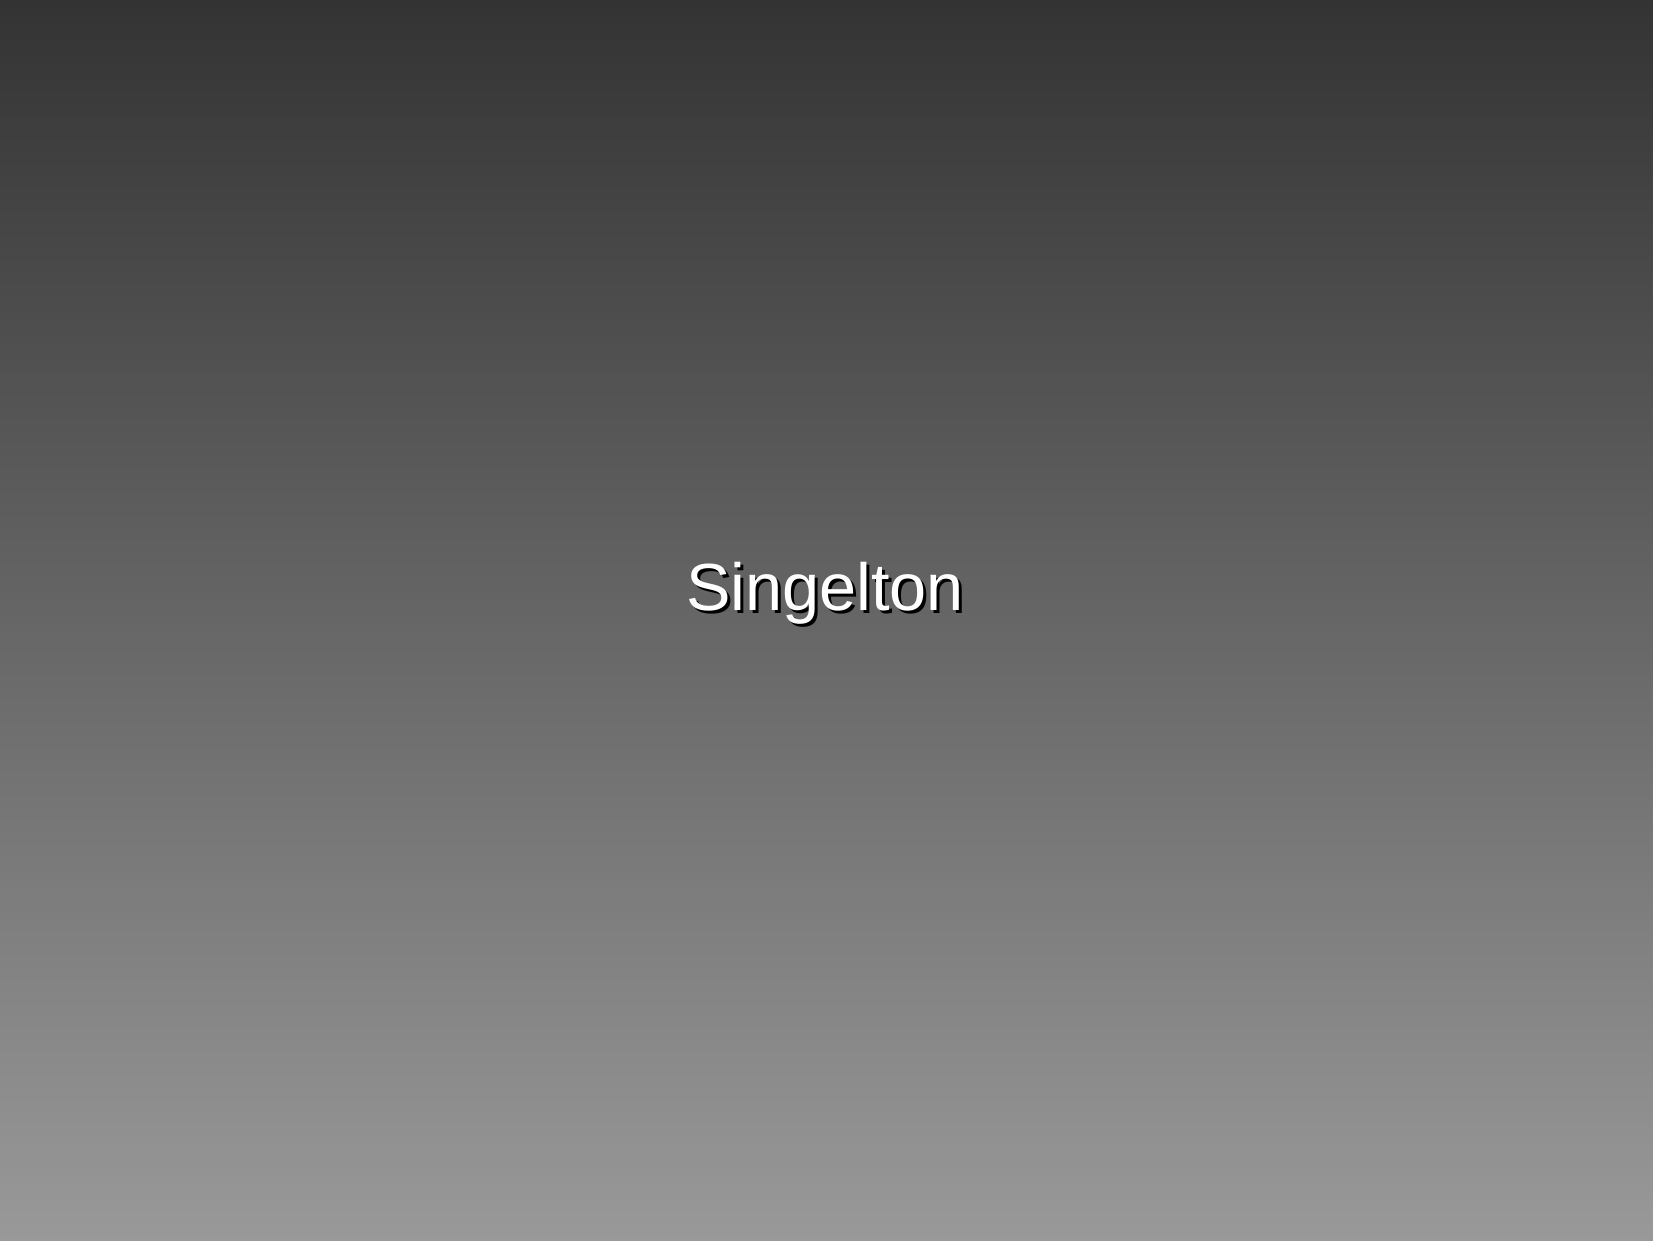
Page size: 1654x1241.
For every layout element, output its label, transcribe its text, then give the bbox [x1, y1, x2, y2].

subtitle Singelton [37, 49, 1613, 1126]
